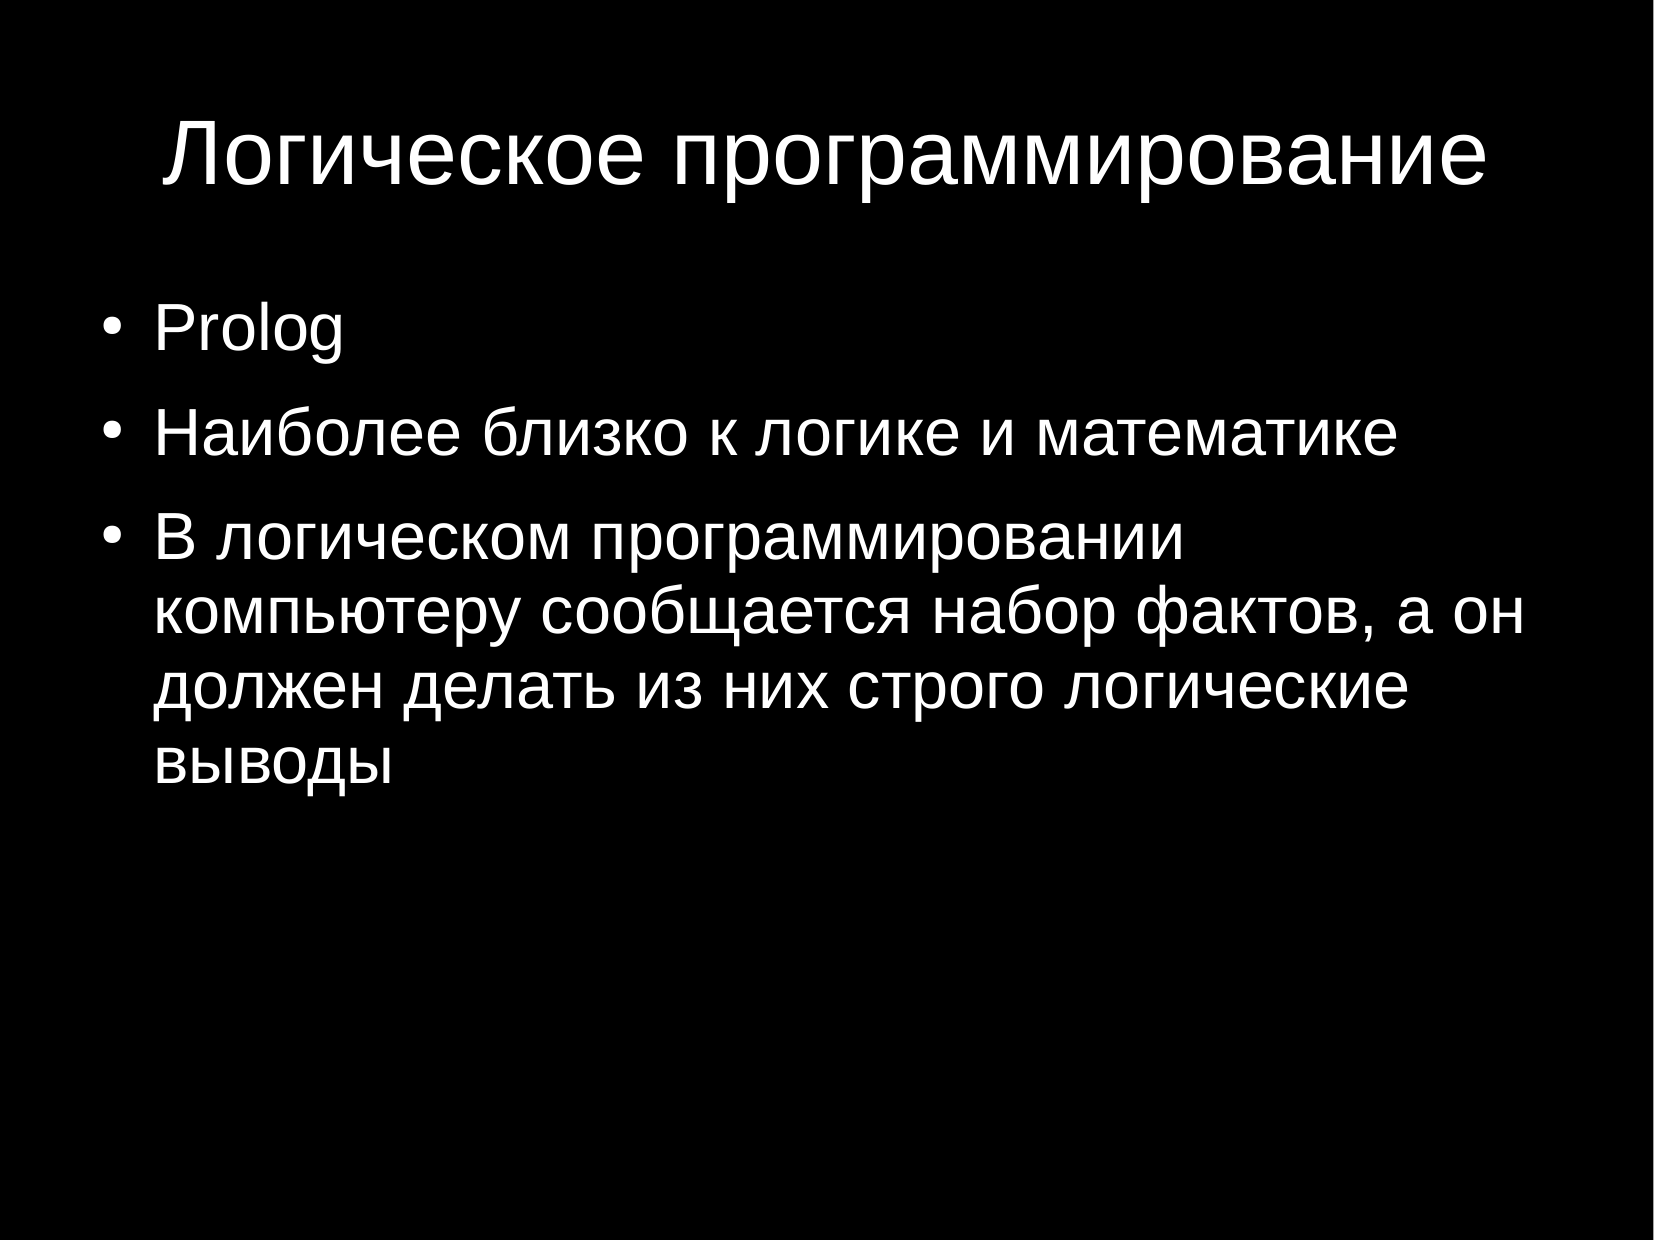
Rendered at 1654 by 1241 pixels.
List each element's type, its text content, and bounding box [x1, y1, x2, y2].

list Prolog Наиболее близко к логике и математике В логическом программировании компьютеру сообщается набор фактов, а он должен делать из них строго логические выводы [82, 290, 1571, 1010]
title Логическое программирование [82, 49, 1571, 257]
